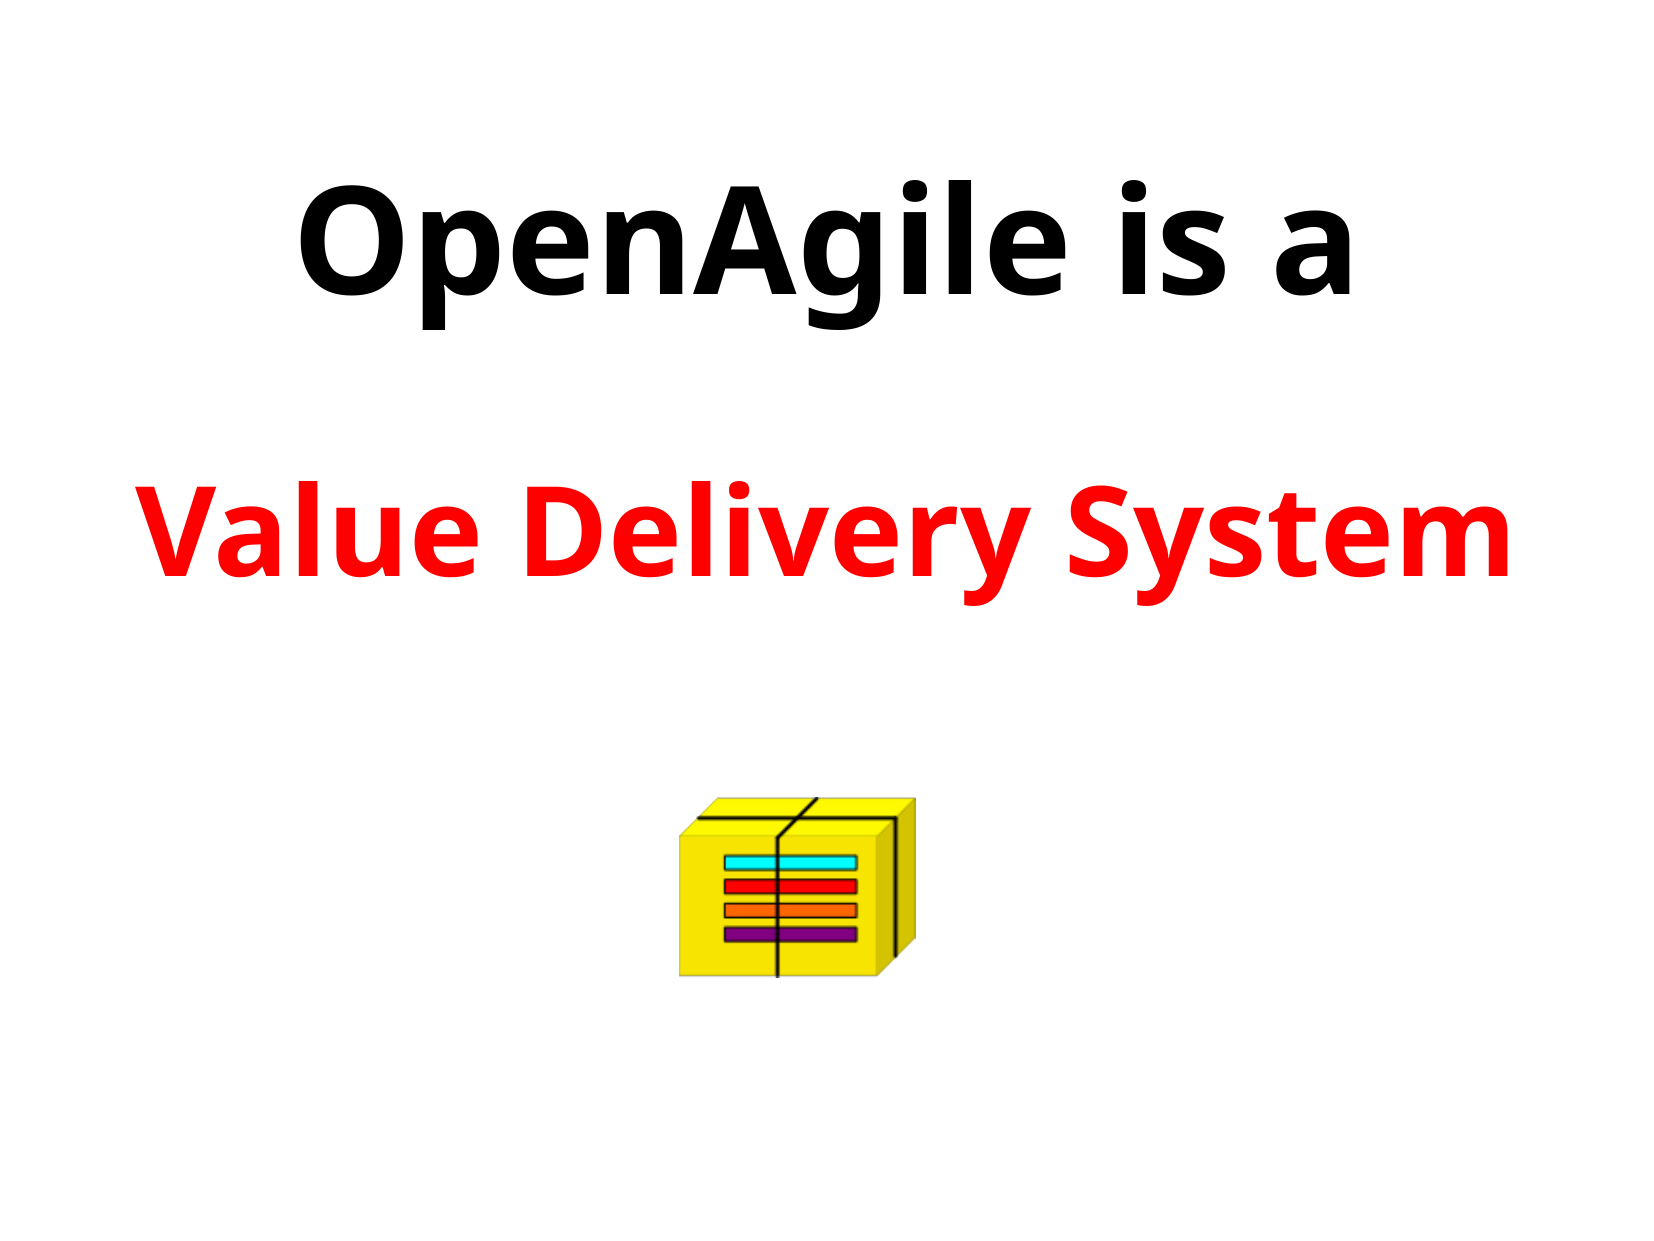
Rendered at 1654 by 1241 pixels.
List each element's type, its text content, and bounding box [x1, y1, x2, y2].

title OpenAgile is a [59, 58, 1595, 414]
picture [679, 797, 916, 978]
list Value Delivery System [59, 442, 1595, 1241]
